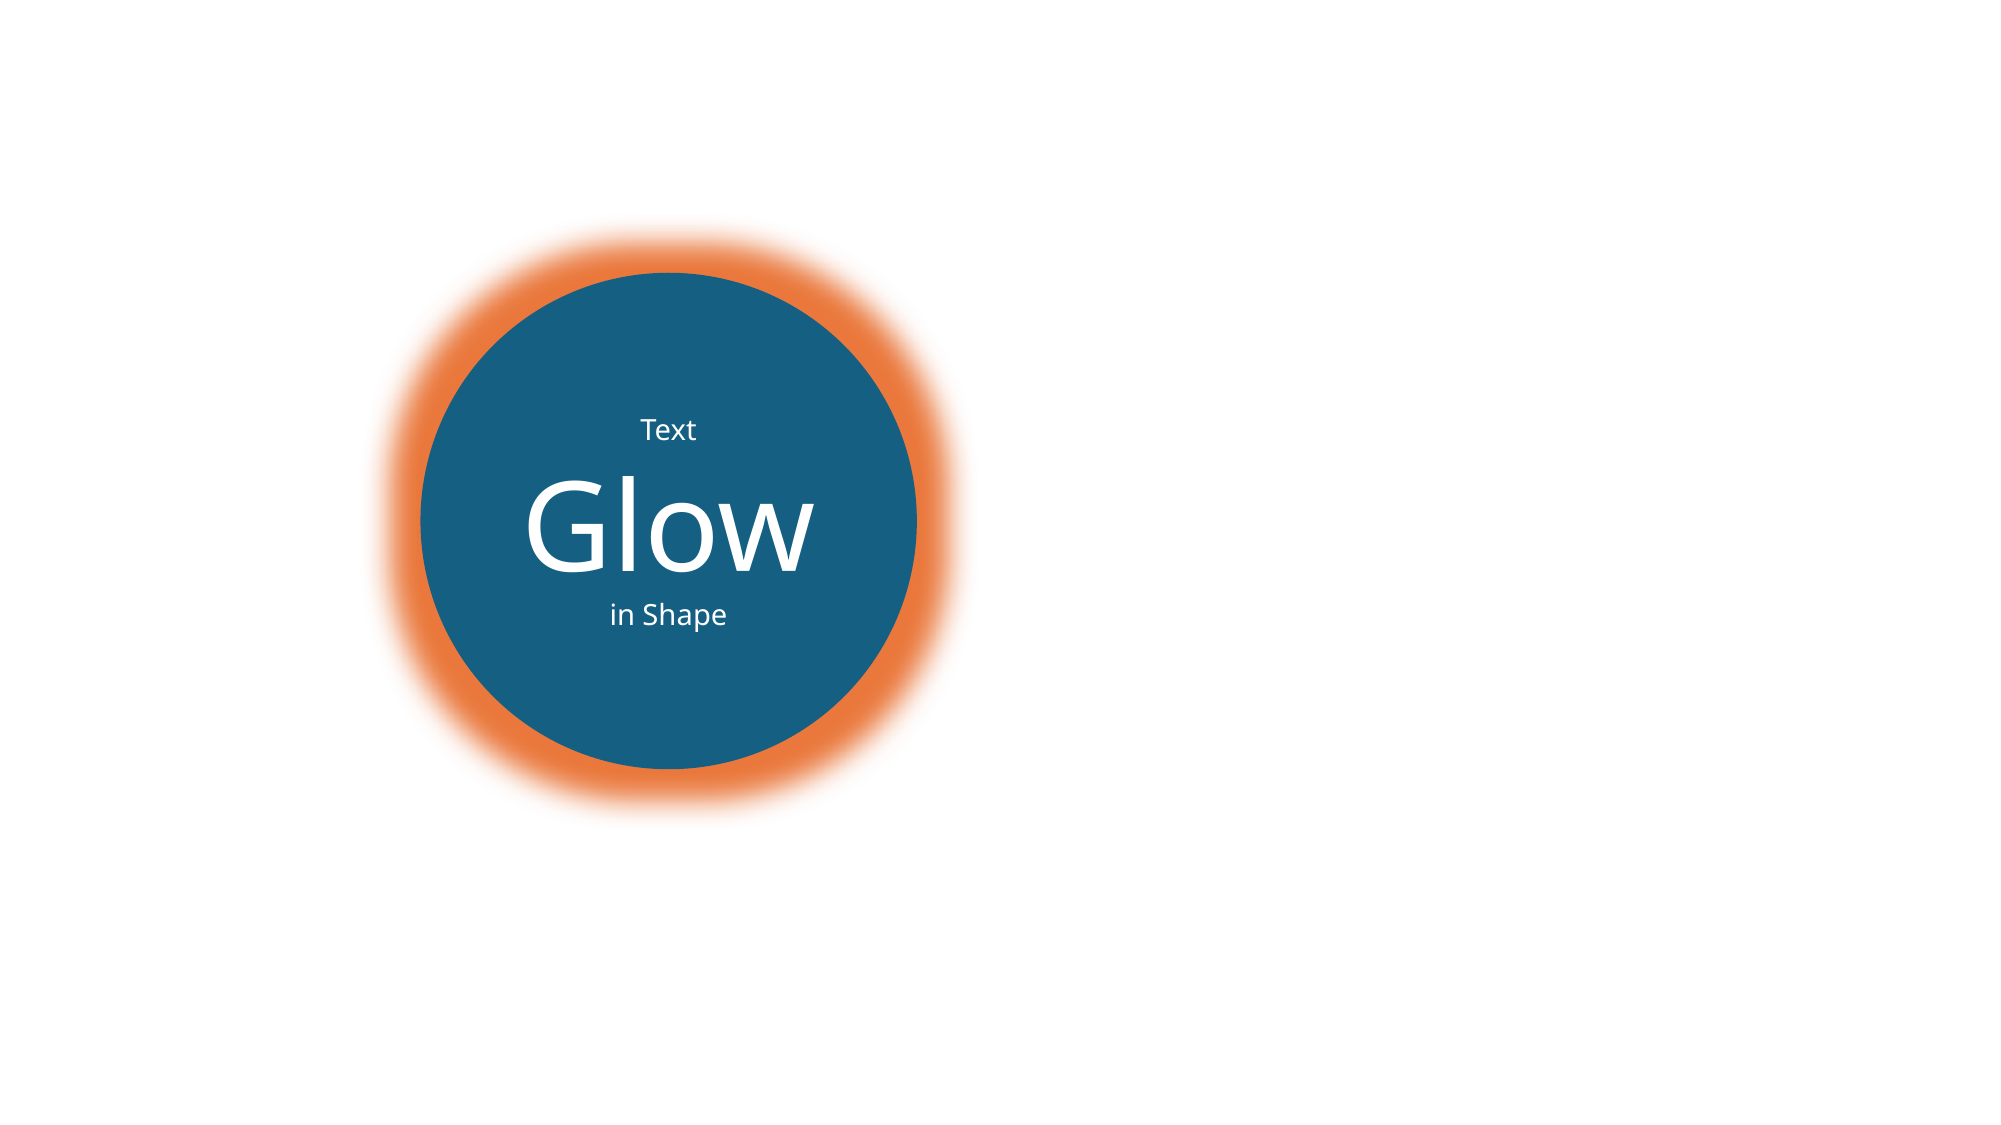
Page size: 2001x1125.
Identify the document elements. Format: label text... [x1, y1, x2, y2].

text_box Text Glow in Shape [422, 274, 916, 768]
